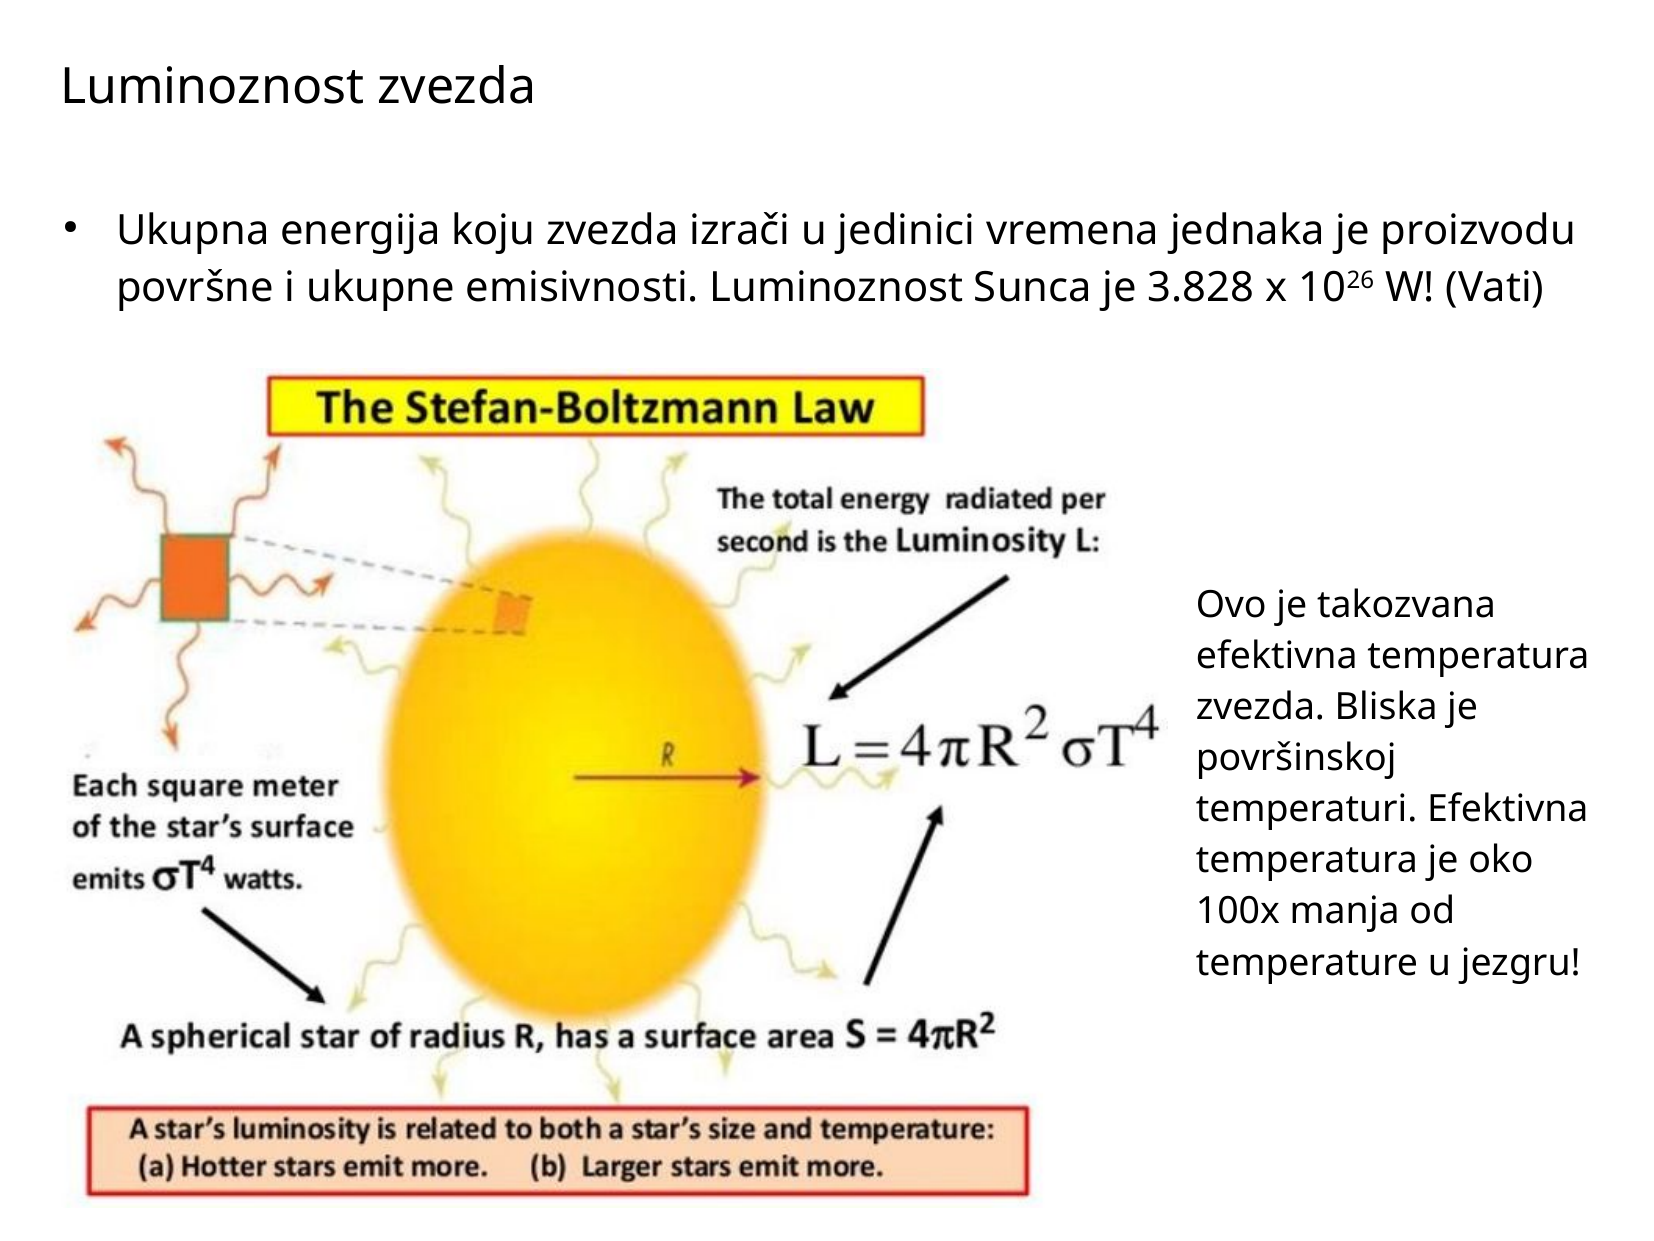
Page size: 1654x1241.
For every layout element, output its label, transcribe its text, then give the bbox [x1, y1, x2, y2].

title Luminoznost zvezda [59, 17, 1648, 150]
text_box Ovo je takozvana efektivna temperatura zvezda. Bliska je površinskoj temperaturi. Efektivna temperatura je oko 100x manja od temperature u jezgru! [1180, 570, 1610, 942]
picture [42, 368, 1168, 1208]
list Ukupna energija koju zvezda izrači u jedinici vremena jednaka je proizvodu površne i ukupne emisivnosti. Luminoznost Sunca je 3.828 x 1026 W! (Vati) [45, 199, 1635, 1173]
